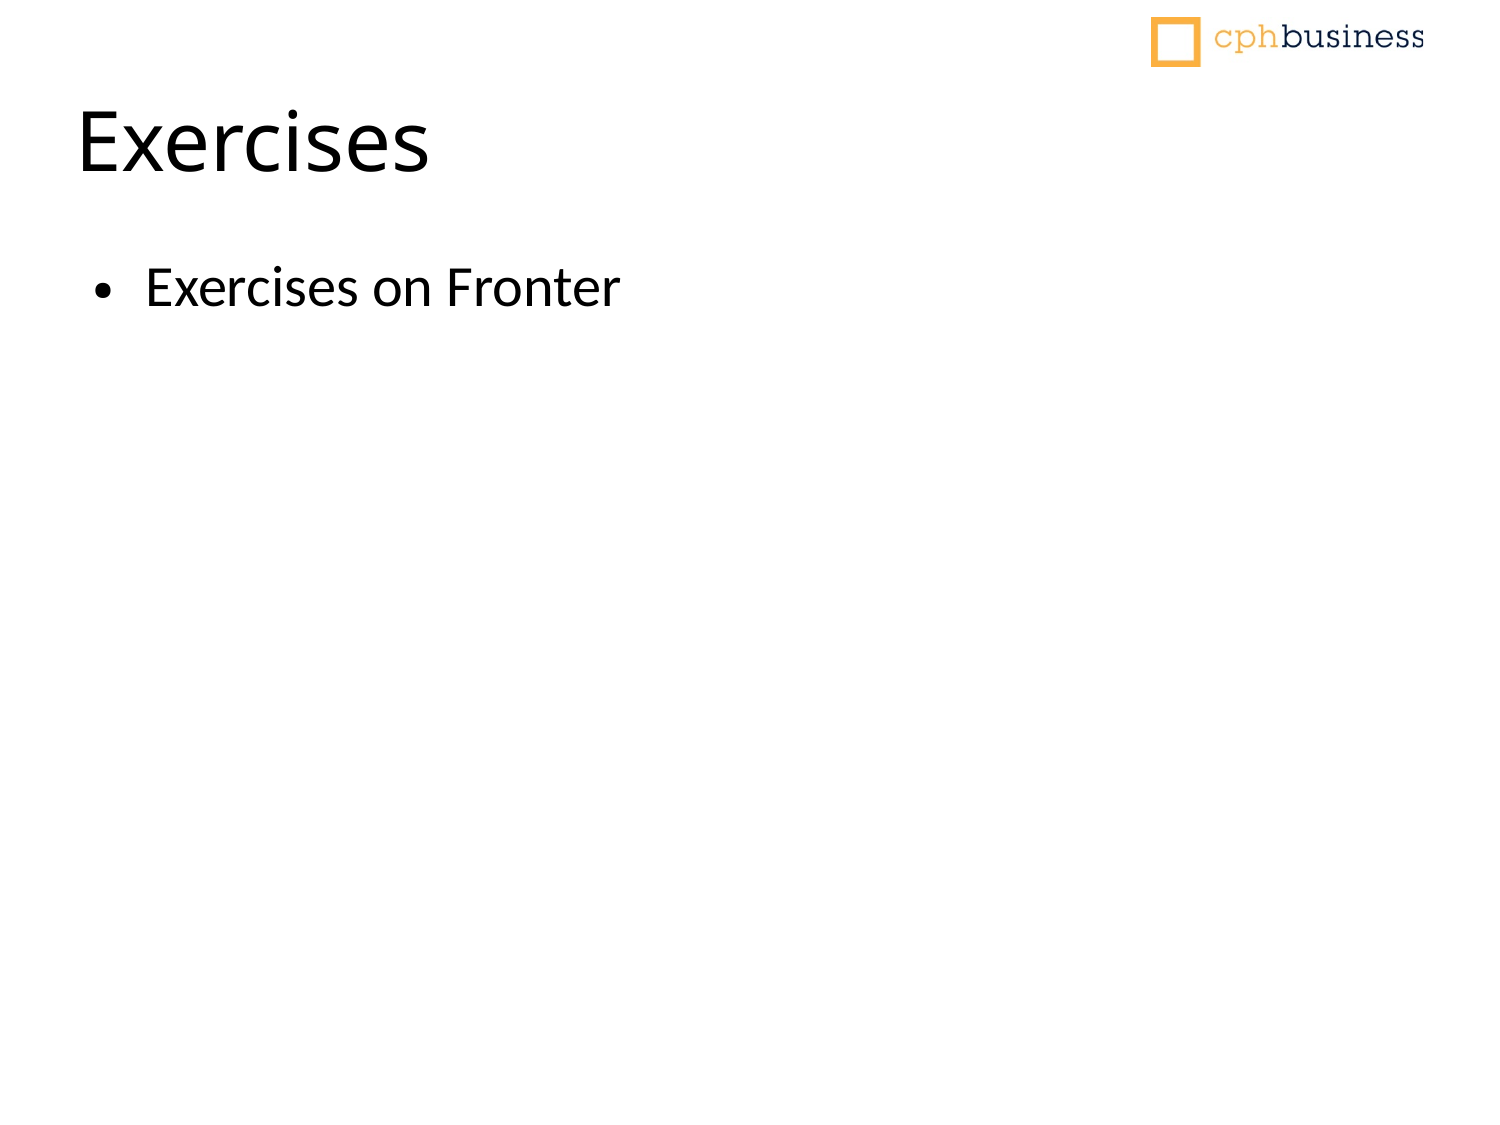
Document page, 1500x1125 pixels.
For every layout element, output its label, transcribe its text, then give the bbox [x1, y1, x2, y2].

picture [1151, 17, 1424, 44]
title Exercises [75, 44, 1425, 233]
list Exercises on Fronter [75, 263, 1425, 916]
